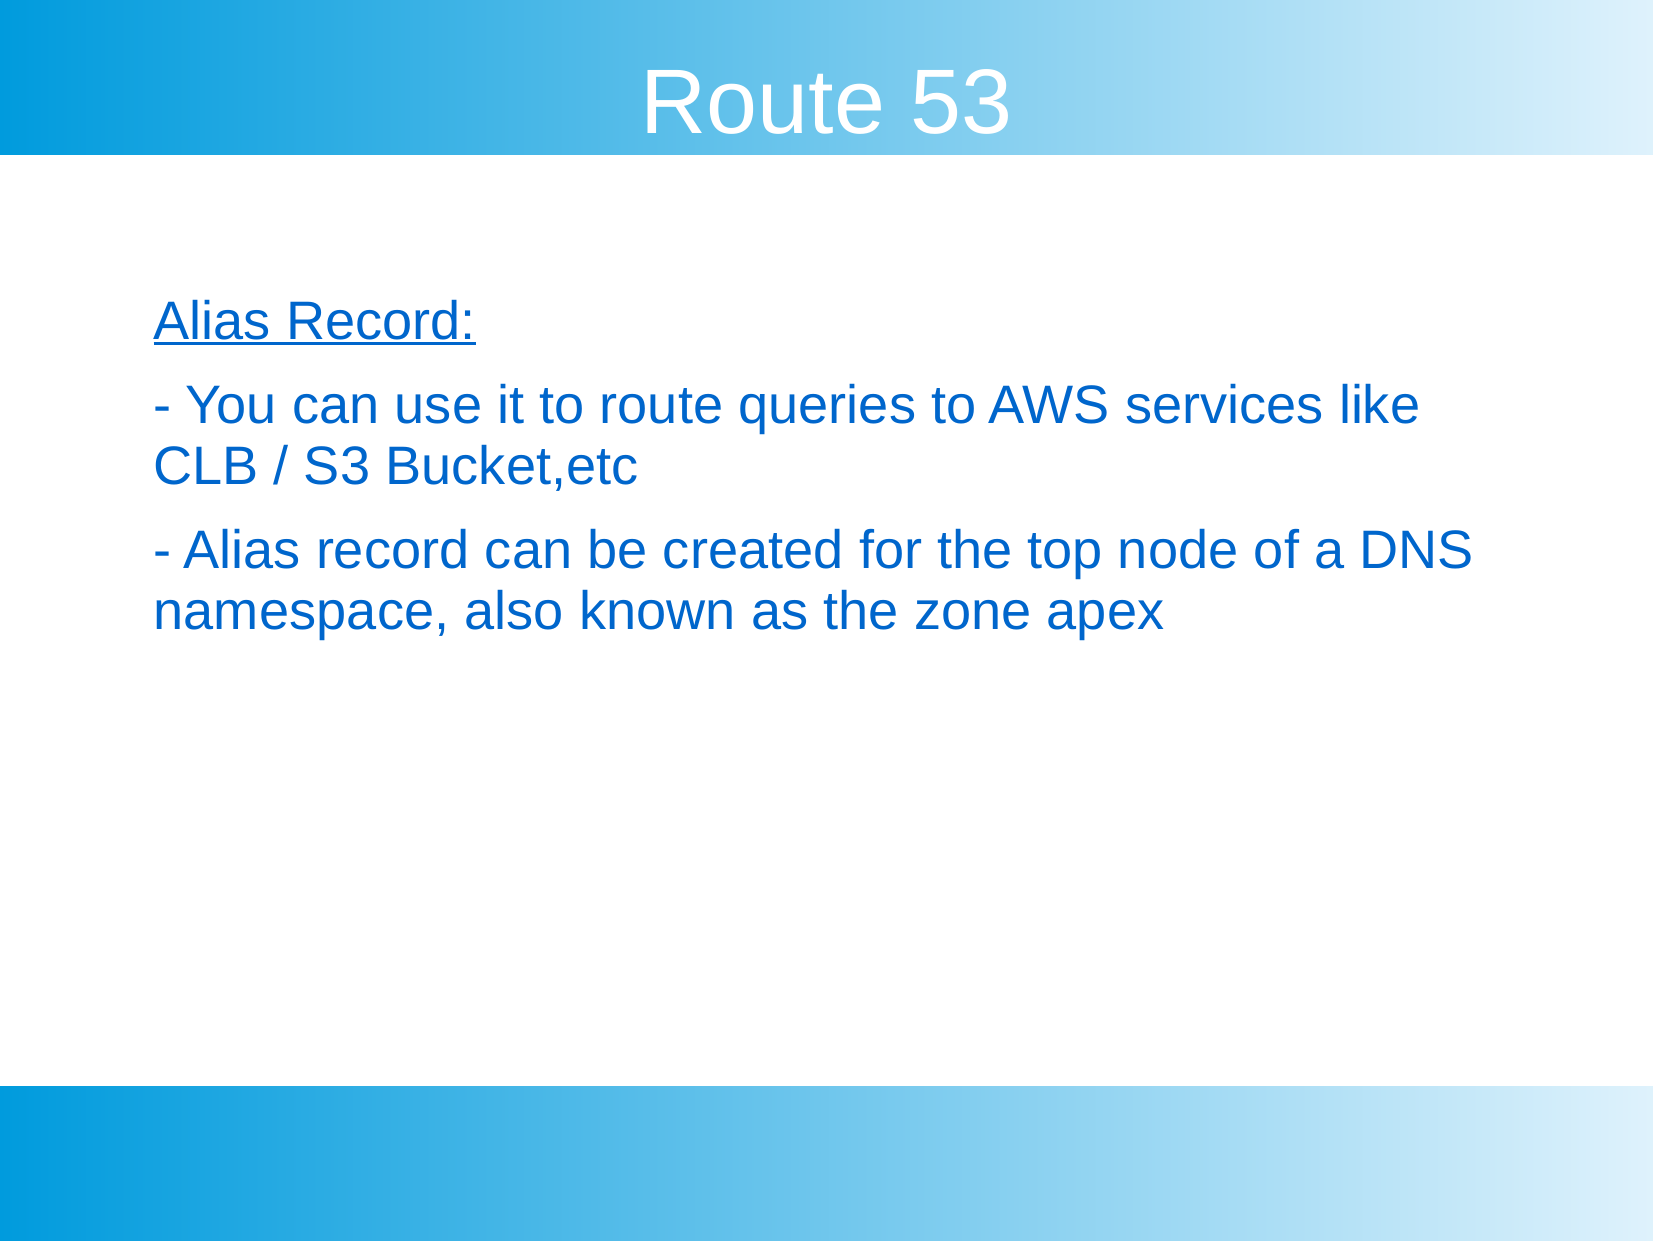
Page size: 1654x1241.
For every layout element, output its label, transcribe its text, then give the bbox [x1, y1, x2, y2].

list Alias Record: - You can use it to route queries to AWS services like CLB / S3 Bucket,etc - Alias record can be created for the top node of a DNS namespace, also known as the zone apex [82, 290, 1571, 1010]
title Route 53 [82, 49, 1571, 155]
